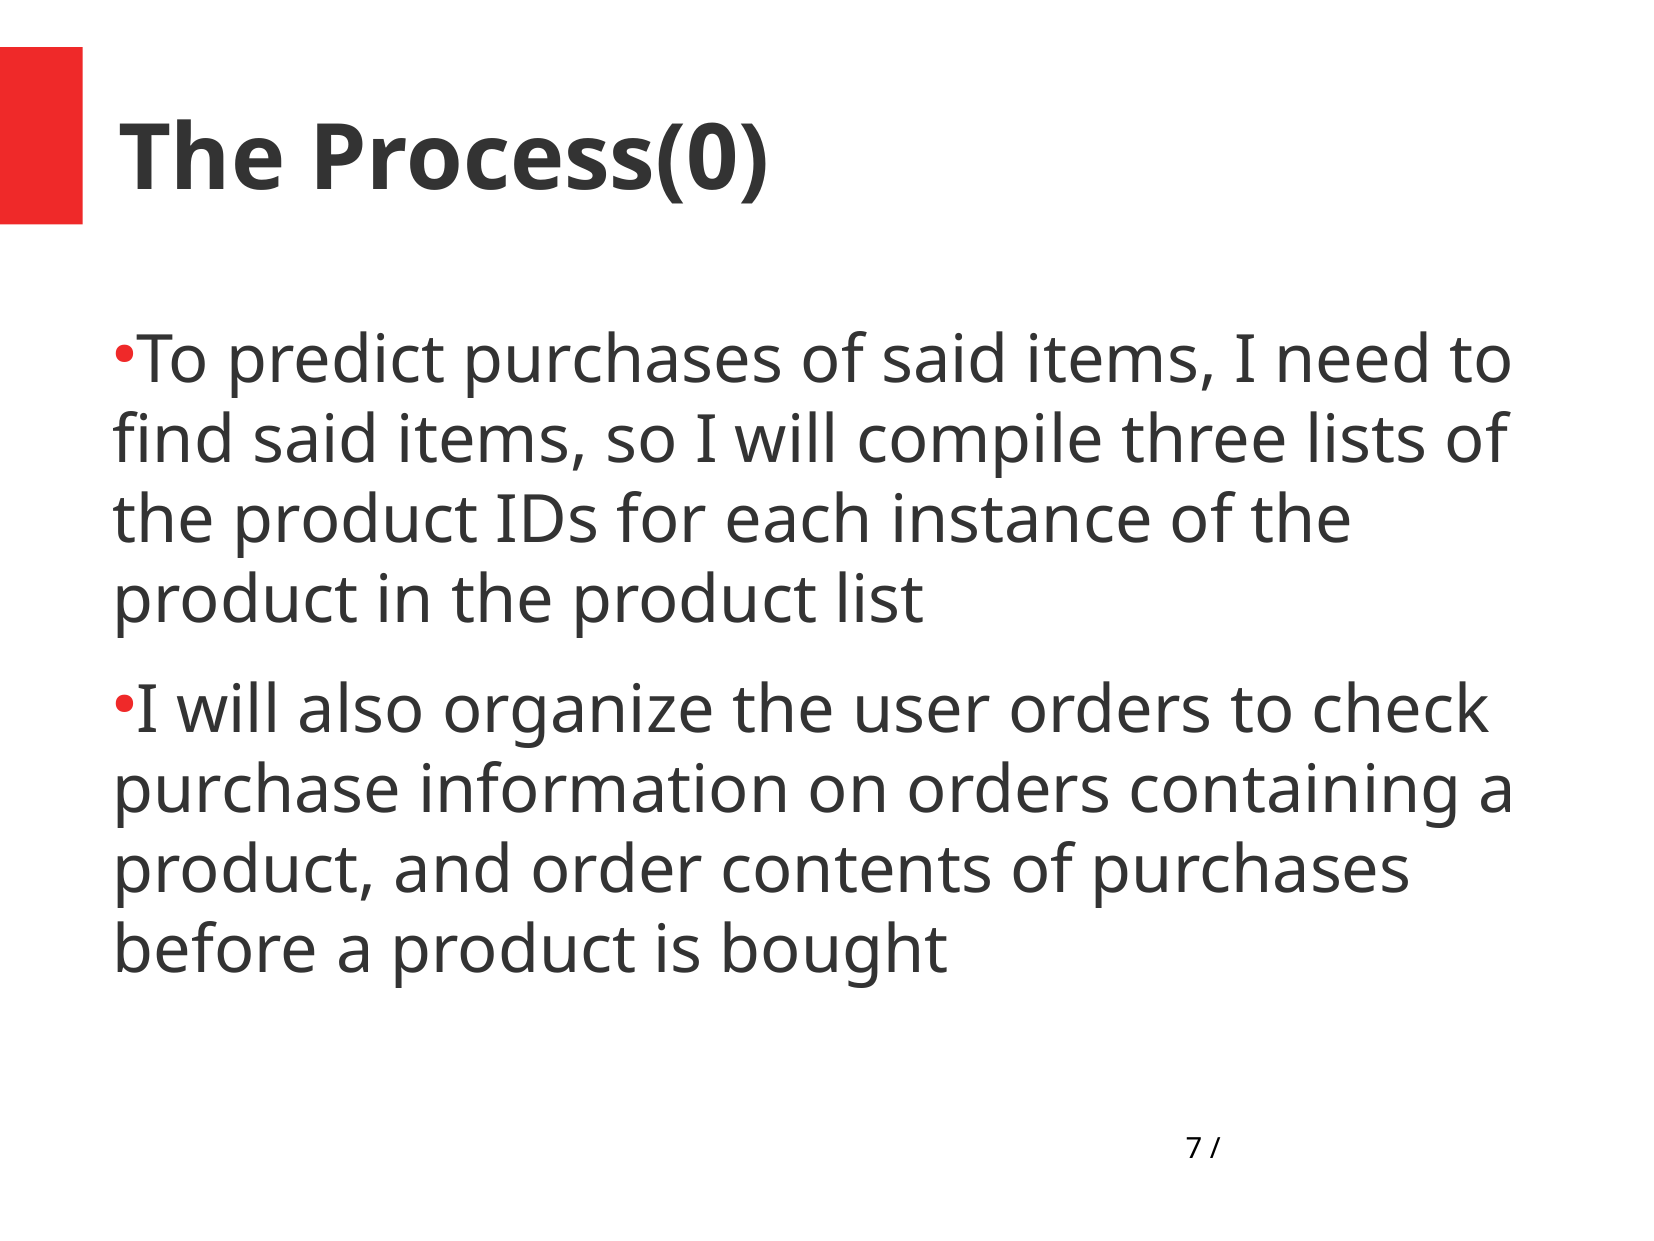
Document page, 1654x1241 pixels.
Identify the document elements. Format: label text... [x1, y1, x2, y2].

text_box / [1185, 1129, 1571, 1216]
list To predict purchases of said items, I need to find said items, so I will compile three lists of the product IDs for each instance of the product in the product list I will also organize the user orders to check purchase information on orders containing a product, and order contents of purchases before a product is bought [112, 315, 1531, 1036]
title The Process(0) [118, 49, 1571, 257]
